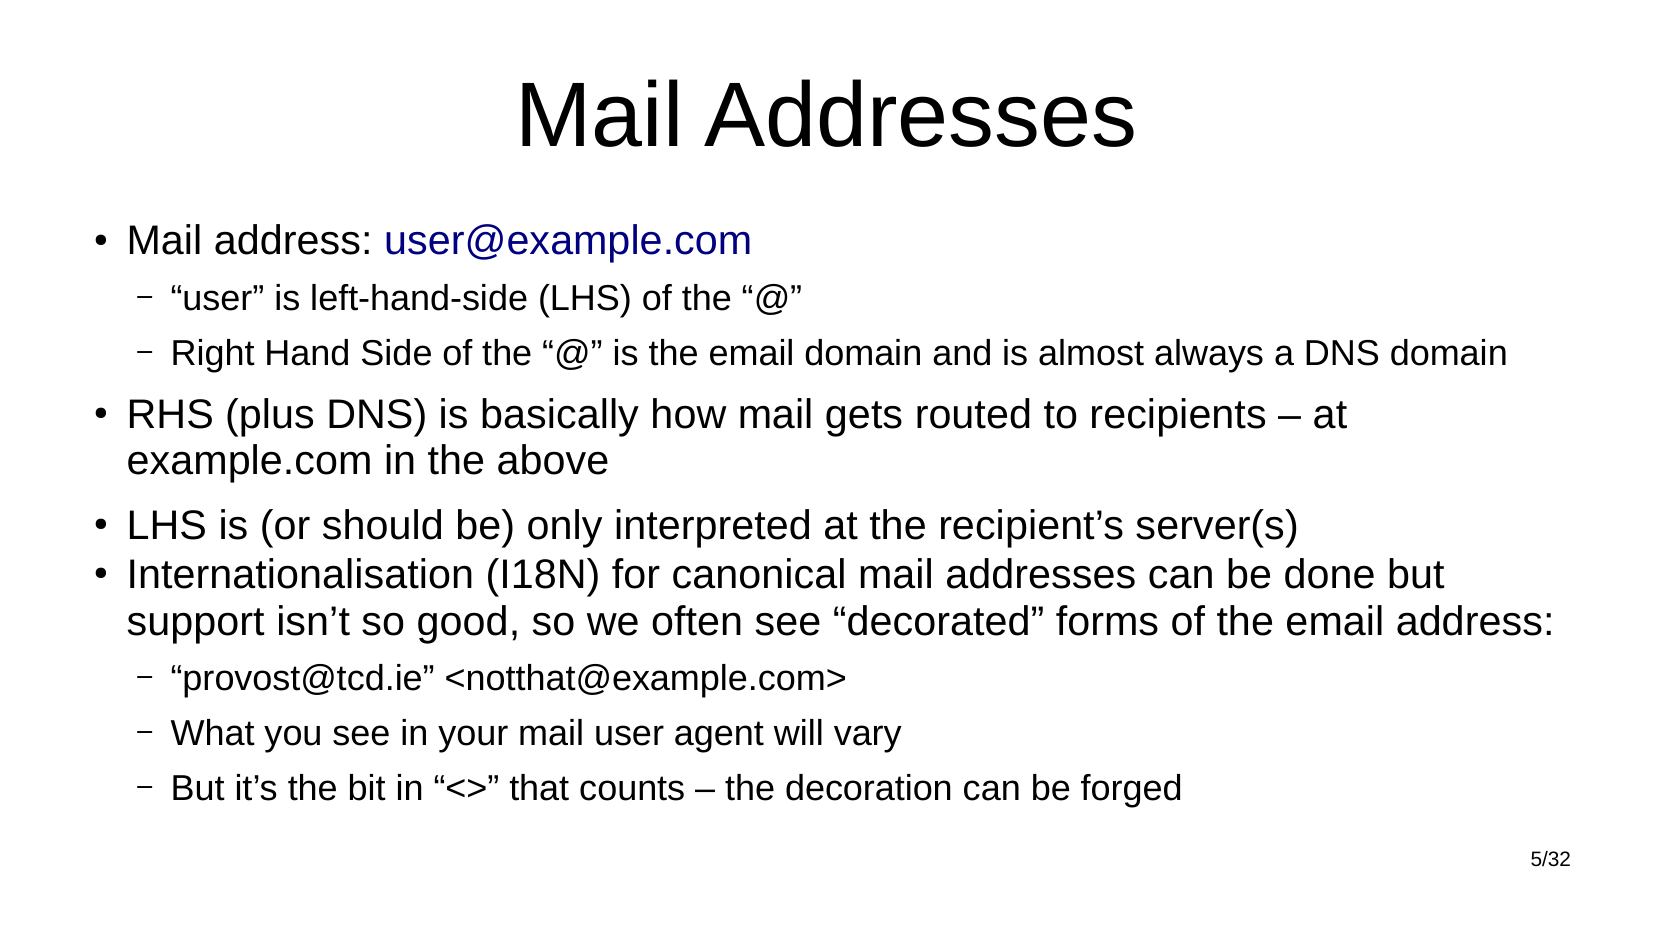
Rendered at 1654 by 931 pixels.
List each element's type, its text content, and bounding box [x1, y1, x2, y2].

list Mail address: user@example.com “user” is left-hand-side (LHS) of the “@” Right Hand Side of the “@” is the email domain and is almost always a DNS domain RHS (plus DNS) is basically how mail gets routed to recipients – at example.com in the above LHS is (or should be) only interpreted at the recipient’s server(s) Internationalisation (I18N) for canonical mail addresses can be done but support isn’t so good, so we often see “decorated” forms of the email address: “provost@tcd.ie” <notthat@example.com> What you see in your mail user agent will vary But it’s the bit in “<>” that counts – the decoration can be forged [82, 217, 1571, 851]
title Mail Addresses [82, 37, 1571, 193]
